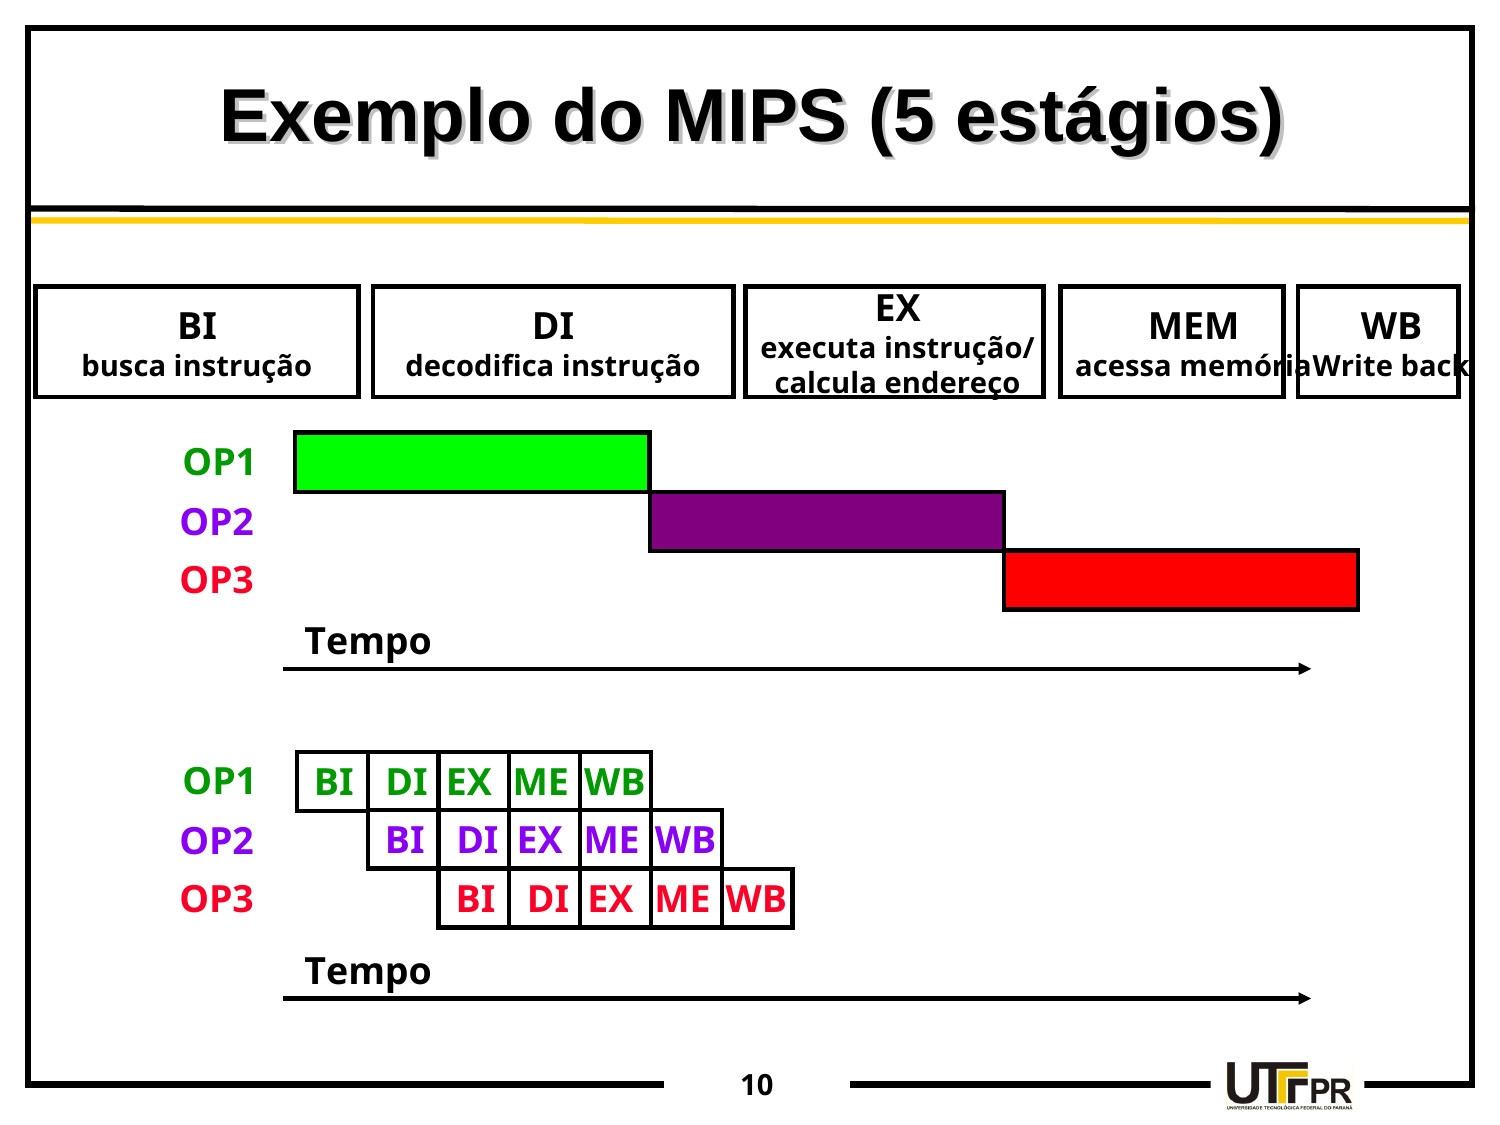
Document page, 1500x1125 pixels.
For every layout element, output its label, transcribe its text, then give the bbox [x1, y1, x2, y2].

title Exemplo do MIPS (5 estágios) [29, 73, 1477, 168]
text_box OP1 [167, 430, 273, 491]
text_box WB [640, 808, 732, 867]
text_box EX [572, 867, 639, 928]
text_box EX executa instrução/ calcula endereço [745, 286, 1044, 398]
text_box ME [639, 867, 710, 928]
text_box Tempo [289, 609, 448, 667]
text_box WB Write back [1297, 286, 1459, 398]
text_box BI busca instrução [35, 286, 359, 398]
text_box BI [370, 808, 440, 869]
text_box MEM acessa memória [1060, 286, 1284, 398]
picture [1226, 1062, 1353, 1110]
text_box WB [710, 867, 803, 928]
text_box WB [569, 750, 661, 808]
text_box DI [512, 867, 572, 928]
text_box OP2 [164, 809, 270, 867]
text_box ME [568, 808, 640, 867]
text_box ME [498, 750, 569, 808]
text_box DI [441, 808, 501, 867]
text_box BI [440, 867, 511, 928]
text_box [295, 432, 1359, 610]
text_box DI decodifica instrução [372, 286, 734, 398]
text_box DI [370, 750, 431, 808]
text_box OP2 [164, 490, 270, 548]
text_box EX [431, 750, 498, 809]
text_box OP3 [164, 548, 270, 610]
text_box BI [299, 750, 369, 811]
text_box EX [501, 808, 568, 868]
text_box OP3 [164, 867, 270, 928]
text_box OP1 [167, 749, 273, 810]
text_box Tempo [289, 939, 448, 996]
